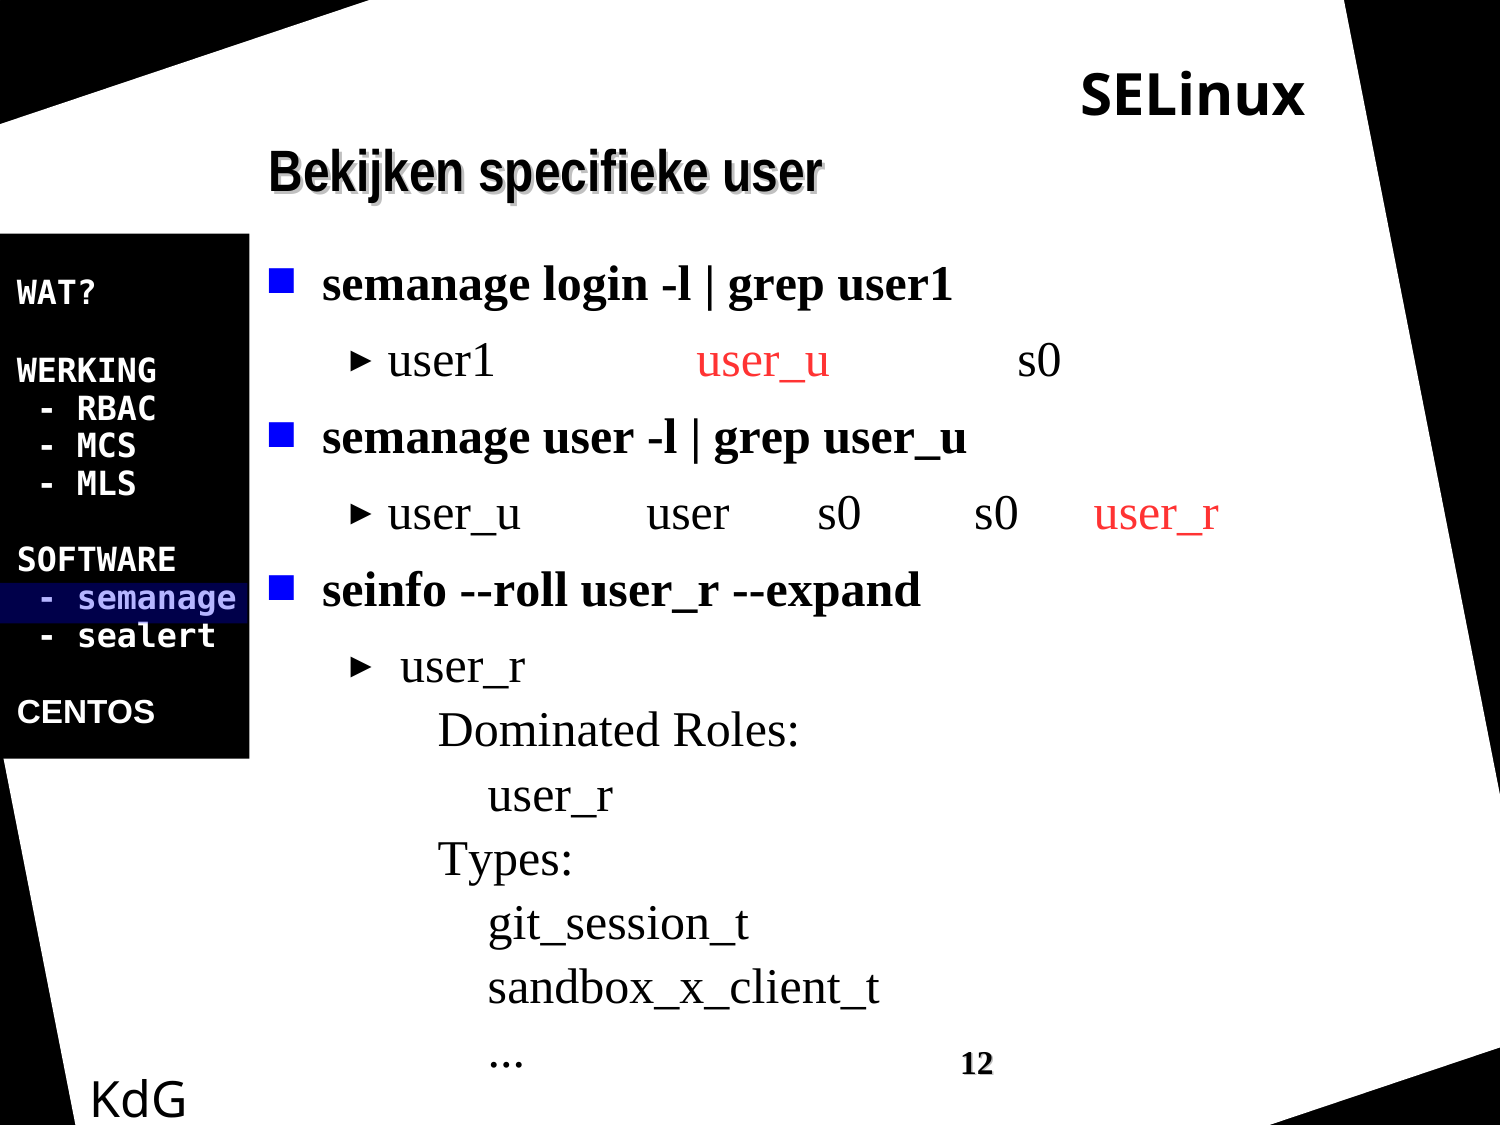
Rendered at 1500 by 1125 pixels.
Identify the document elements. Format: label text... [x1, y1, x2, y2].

title Bekijken specifieke user [268, 41, 1415, 246]
text_box [0, 582, 248, 624]
list semanage login -l | grep user1 user1 user_u s0 semanage user -l | grep user_u user_u user s0 s0 user_r seinfo --roll user_r --expand user_r Dominated Roles: user_r Types: git_session_t sandbox_x_client_t ... [268, 246, 1468, 1079]
